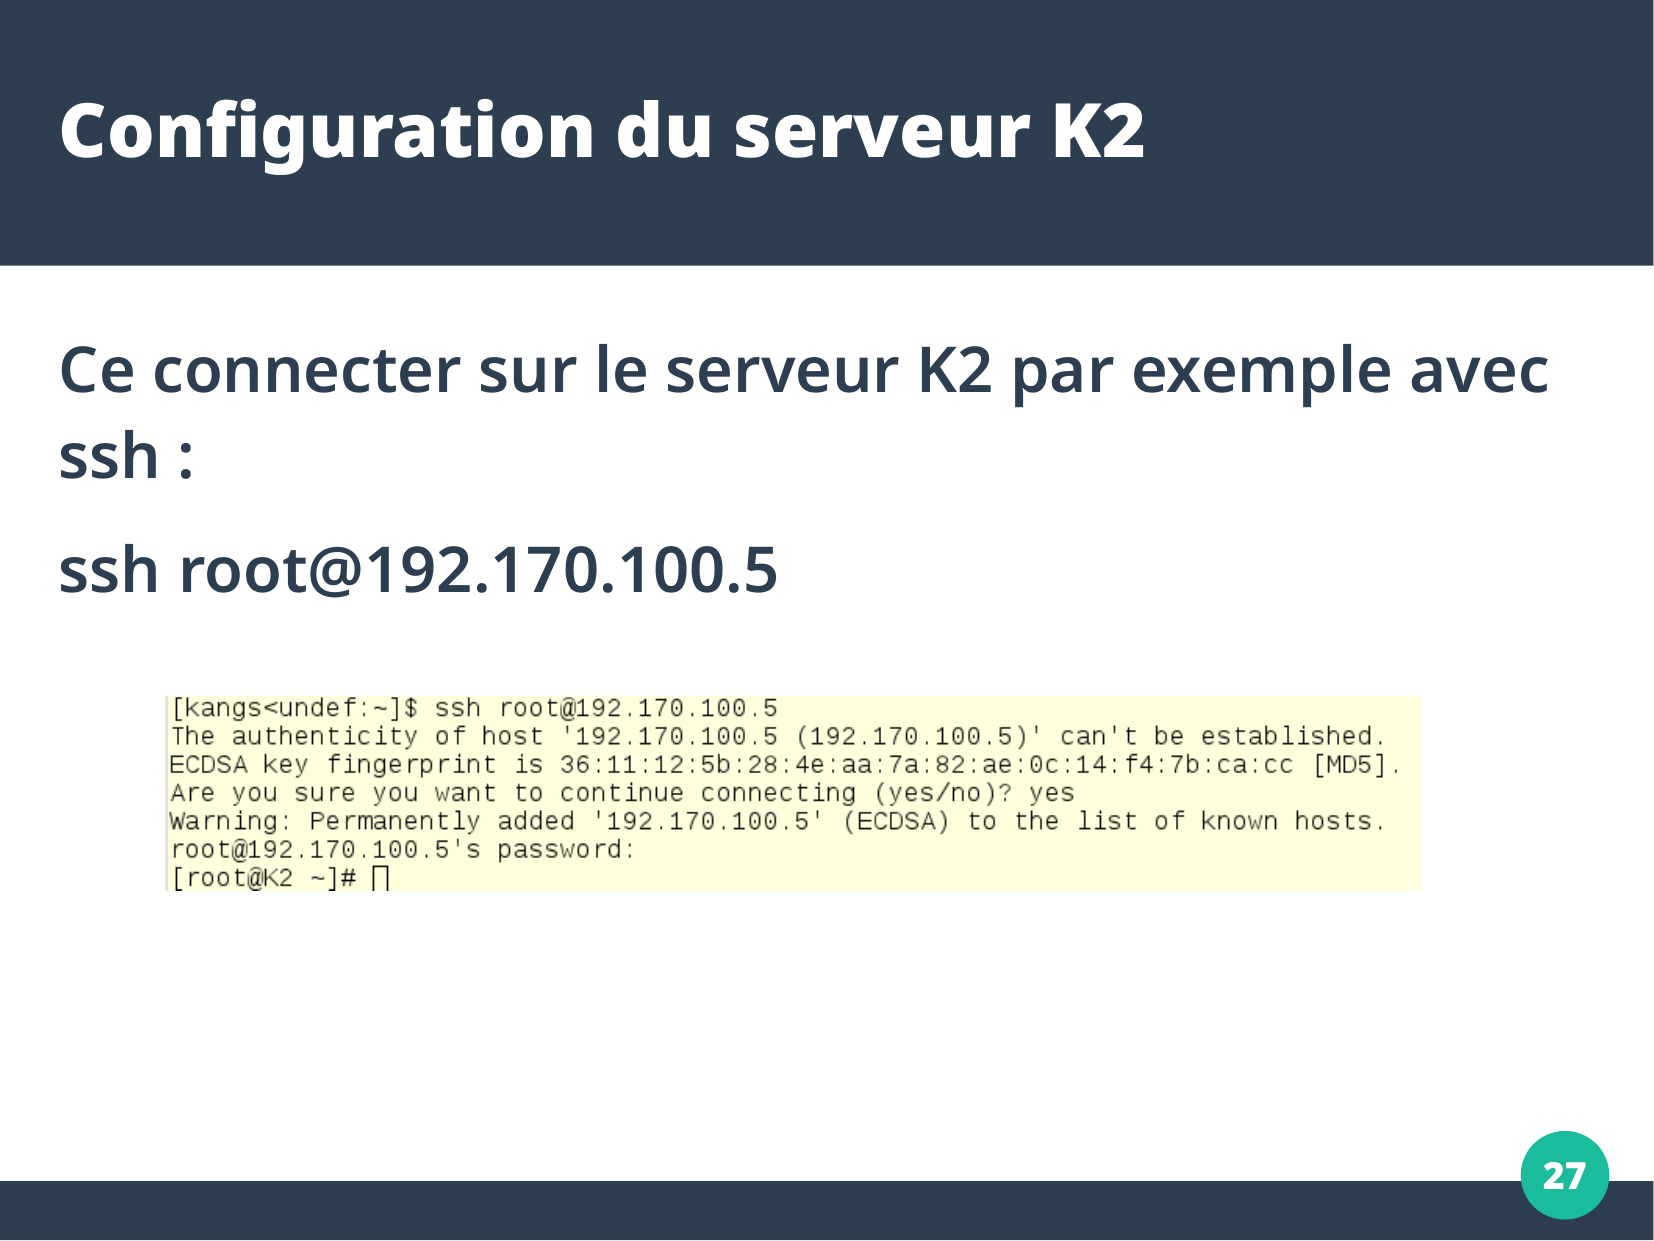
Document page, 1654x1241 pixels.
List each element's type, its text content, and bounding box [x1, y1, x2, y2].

picture [165, 696, 1422, 891]
list Ce connecter sur le serveur K2 par exemple avec ssh : ssh root@192.170.100.5 [59, 324, 1595, 615]
title Configuration du serveur K2 [59, 49, 1595, 207]
text_box [59, 615, 1595, 1152]
